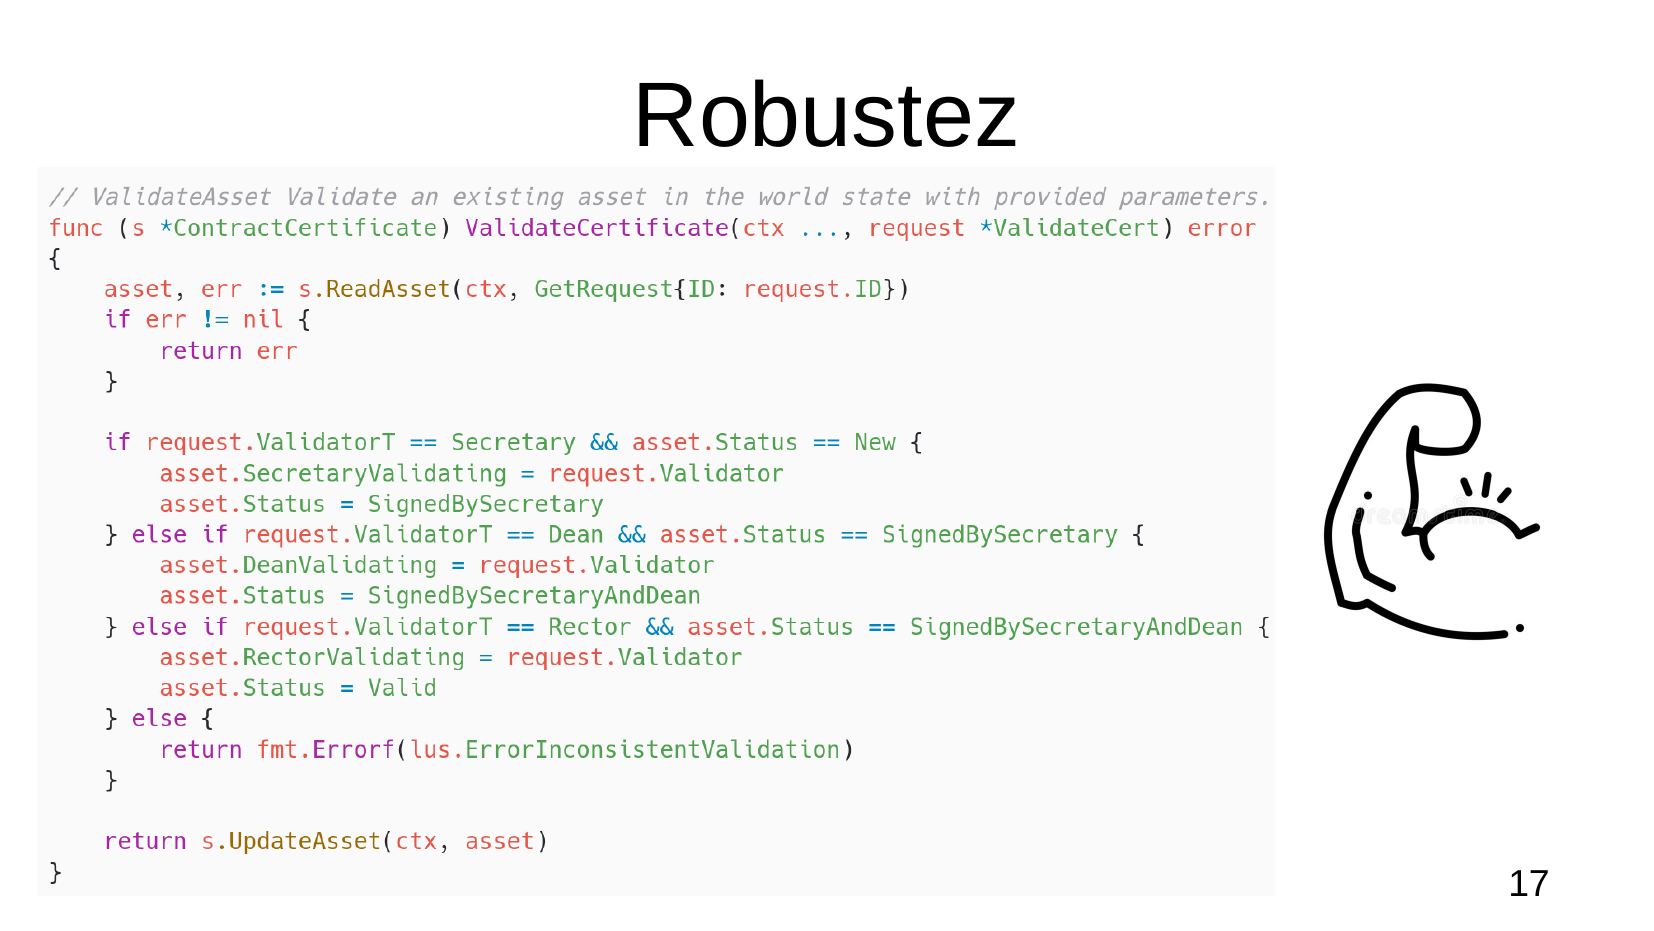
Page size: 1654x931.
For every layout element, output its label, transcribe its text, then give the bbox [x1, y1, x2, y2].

picture [1314, 375, 1546, 643]
title Robustez [82, 37, 1571, 193]
text_box <number> [1493, 855, 1654, 931]
picture [37, 167, 1276, 896]
